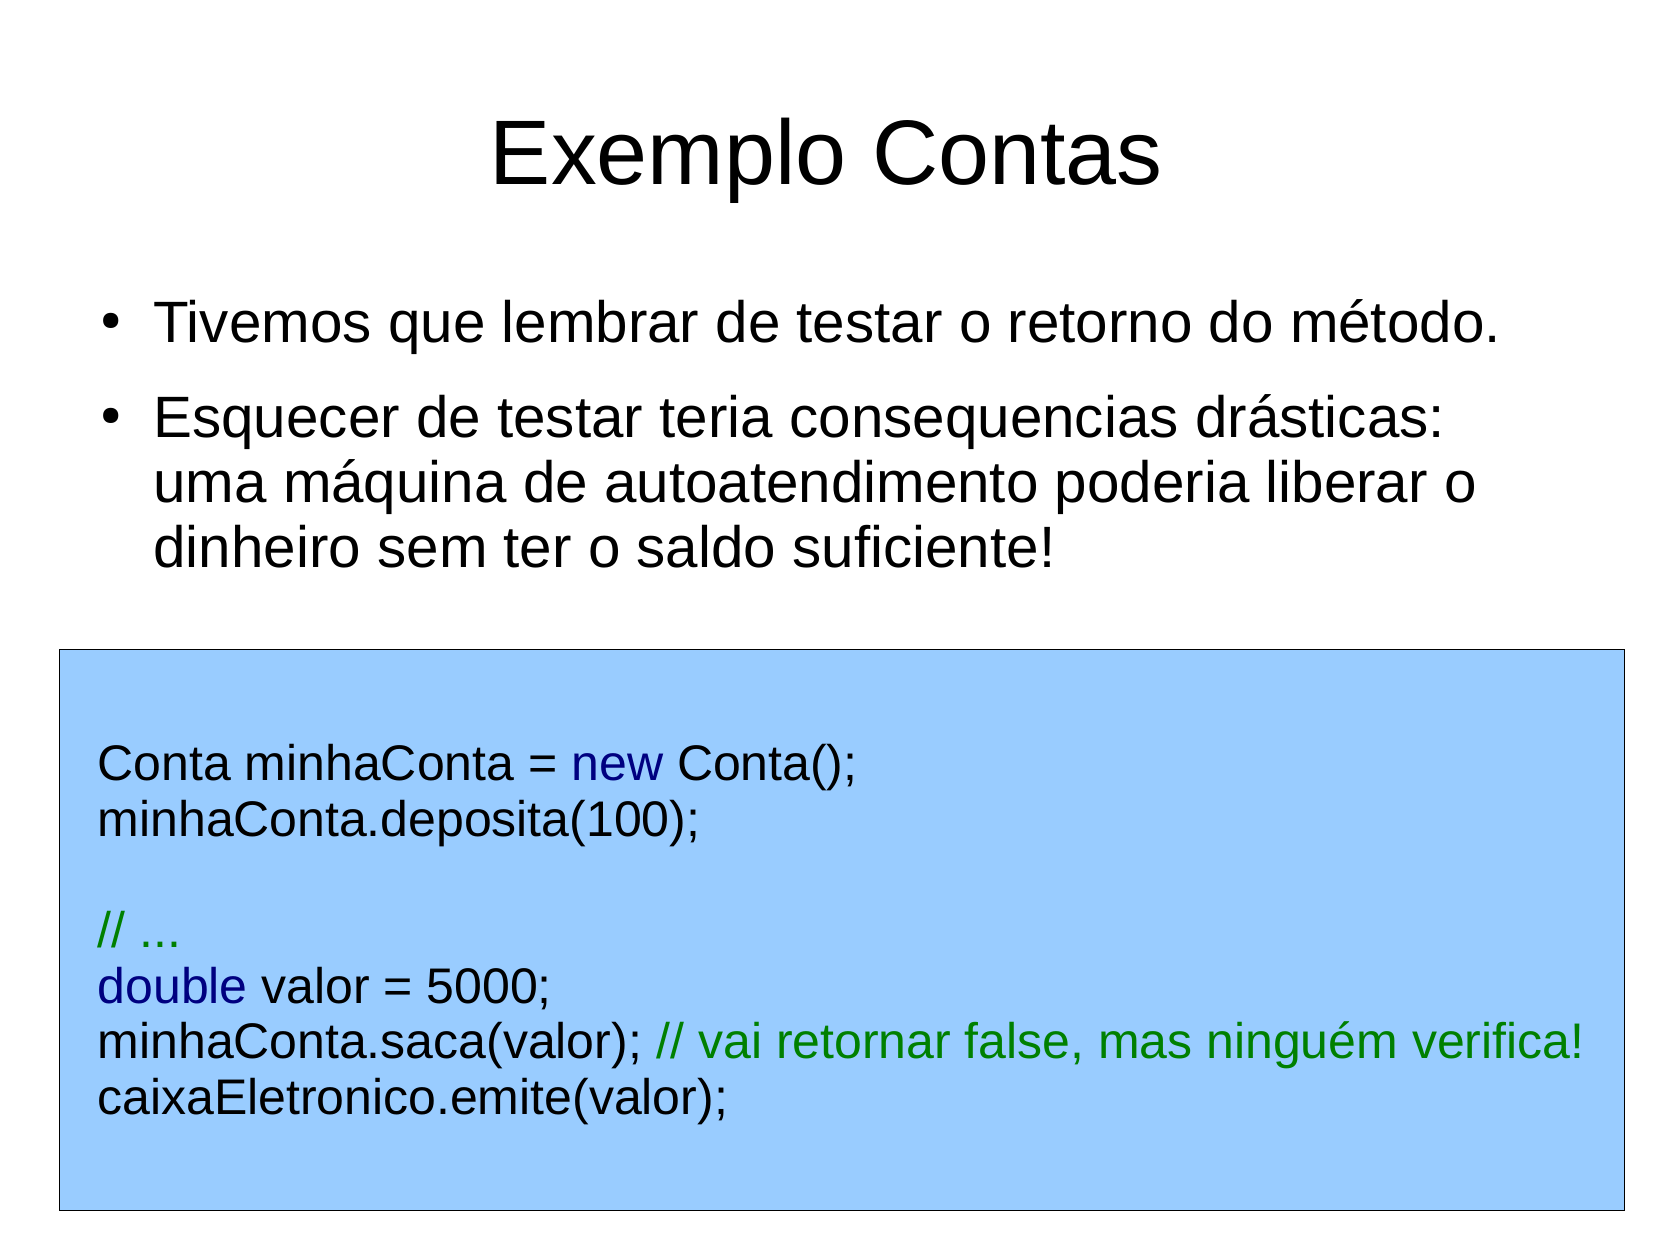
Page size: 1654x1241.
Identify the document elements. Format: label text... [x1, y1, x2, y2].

list Tivemos que lembrar de testar o retorno do método. Esquecer de testar teria consequencias drásticas: uma máquina de autoatendimento poderia liberar o dinheiro sem ter o saldo suficiente! [82, 290, 1571, 649]
title Exemplo Contas [82, 49, 1571, 257]
text_box Conta minhaConta = new Conta(); minhaConta.deposita(100); // ... double valor = 5000; minhaConta.saca(valor); // vai retornar false, mas ninguém verifica! caixaEletronico.emite(valor); [59, 649, 1625, 1211]
